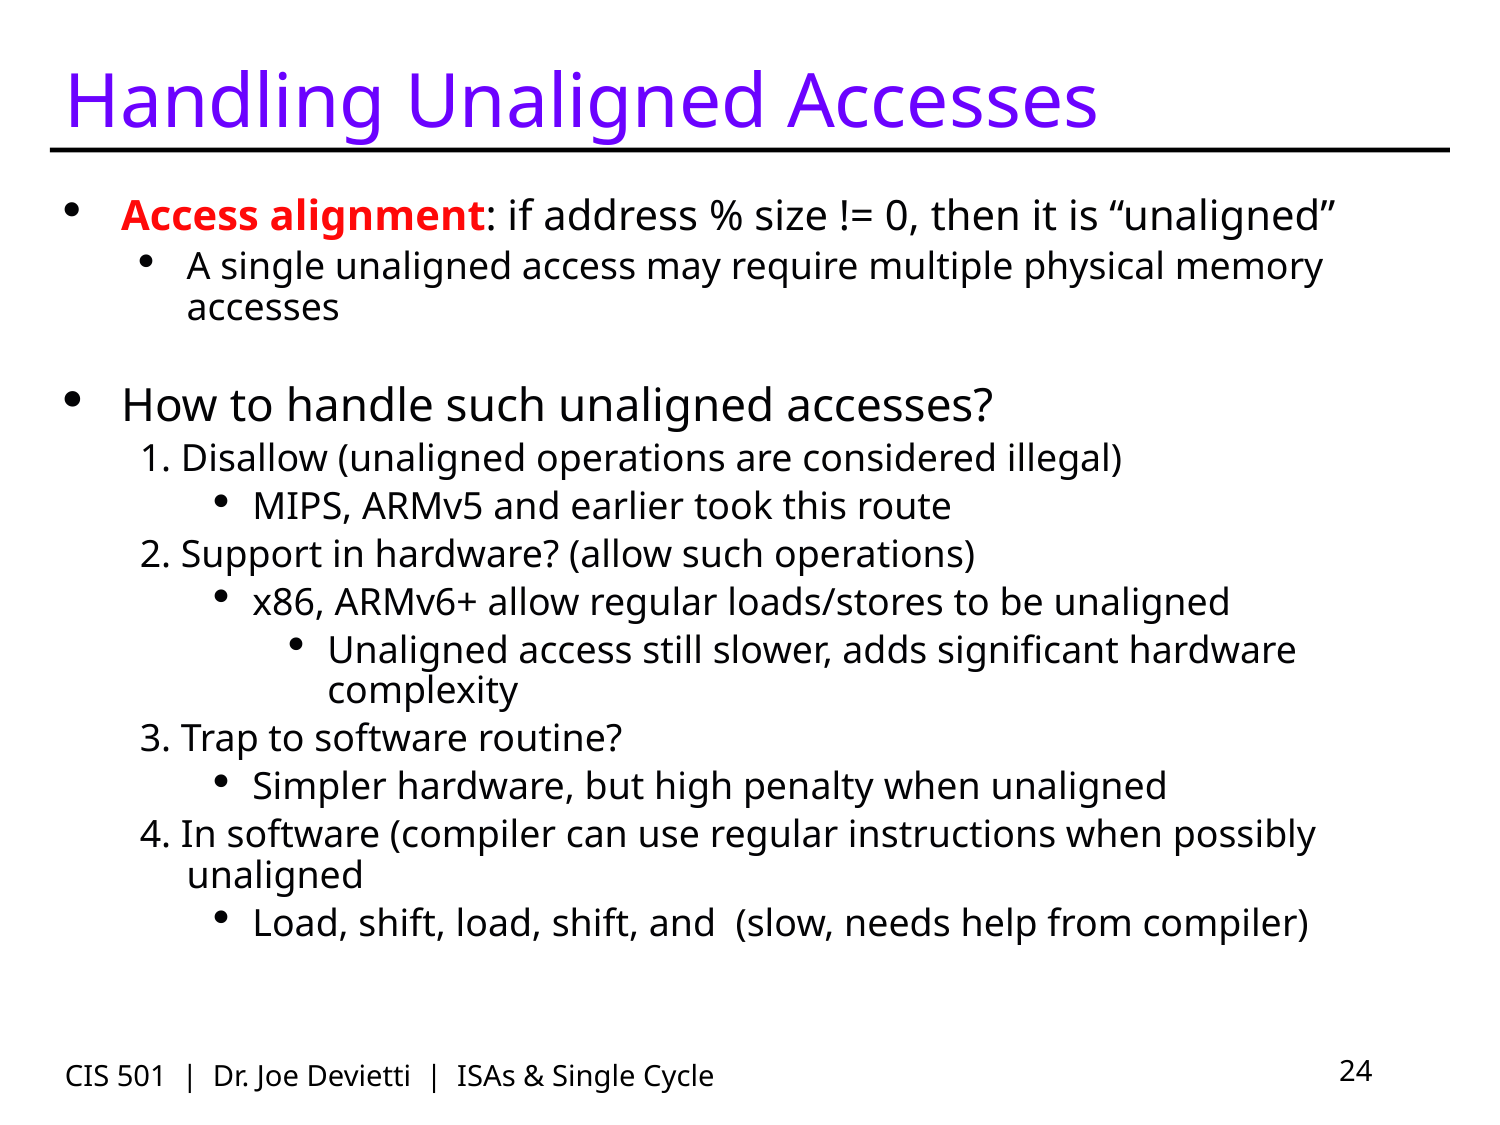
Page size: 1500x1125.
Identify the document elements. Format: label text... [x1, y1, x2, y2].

text_box <number> [1074, 1050, 1388, 1100]
text_box CIS 501 | Dr. Joe Devietti | ISAs & Single Cycle [49, 1049, 988, 1100]
text_box Access alignment: if address % size != 0, then it is “unaligned” A single unaligned access may require multiple physical memory accesses How to handle such unaligned accesses? 1. Disallow (unaligned operations are considered illegal) MIPS, ARMv5 and earlier took this route 2. Support in hardware? (allow such operations) x86, ARMv6+ allow regular loads/stores to be unaligned Unaligned access still slower, adds significant hardware complexity 3. Trap to software routine? Simpler hardware, but high penalty when unaligned 4. In software (compiler can use regular instructions when possibly unaligned Load, shift, load, shift, and (slow, needs help from compiler) [49, 187, 1450, 1050]
text_box Handling Unaligned Accesses [49, 37, 1375, 150]
